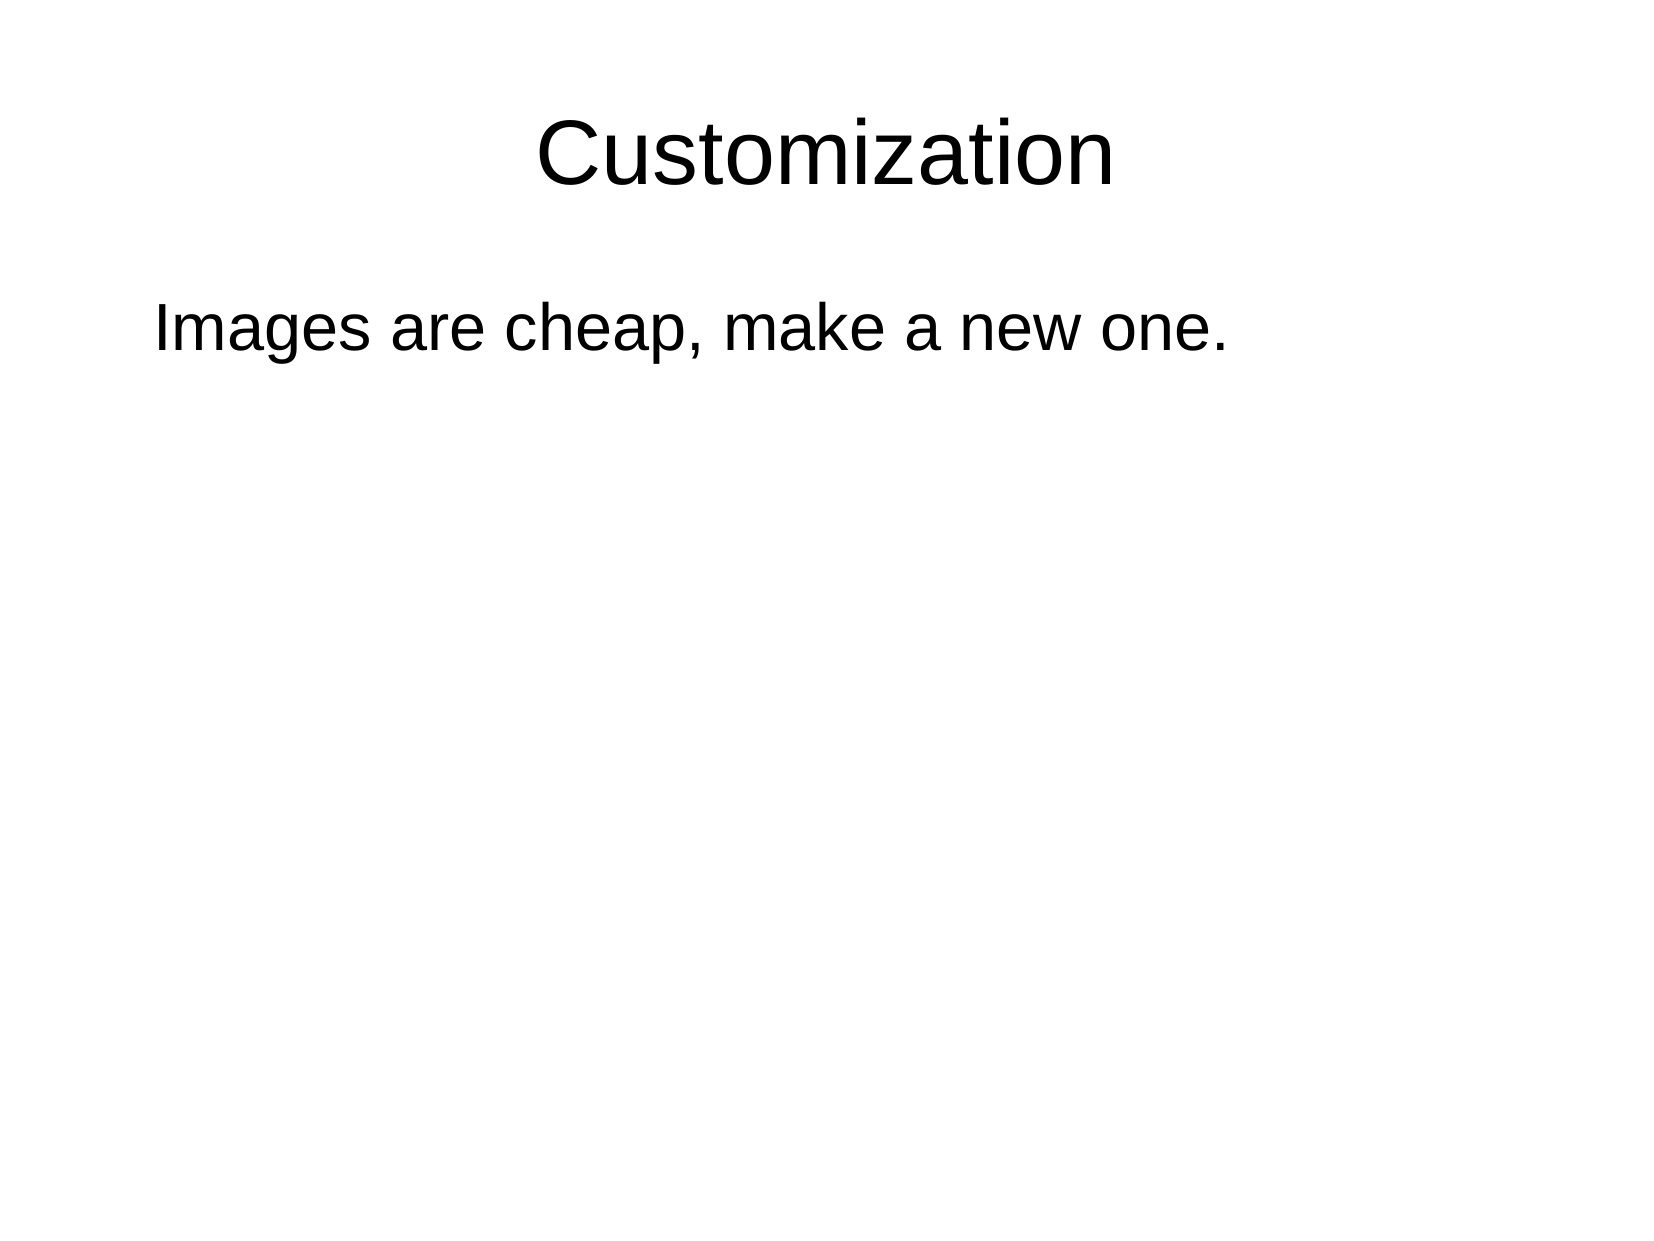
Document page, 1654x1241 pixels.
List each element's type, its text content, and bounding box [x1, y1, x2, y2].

list Images are cheap, make a new one. [82, 290, 1571, 1010]
title Customization [82, 49, 1571, 257]
